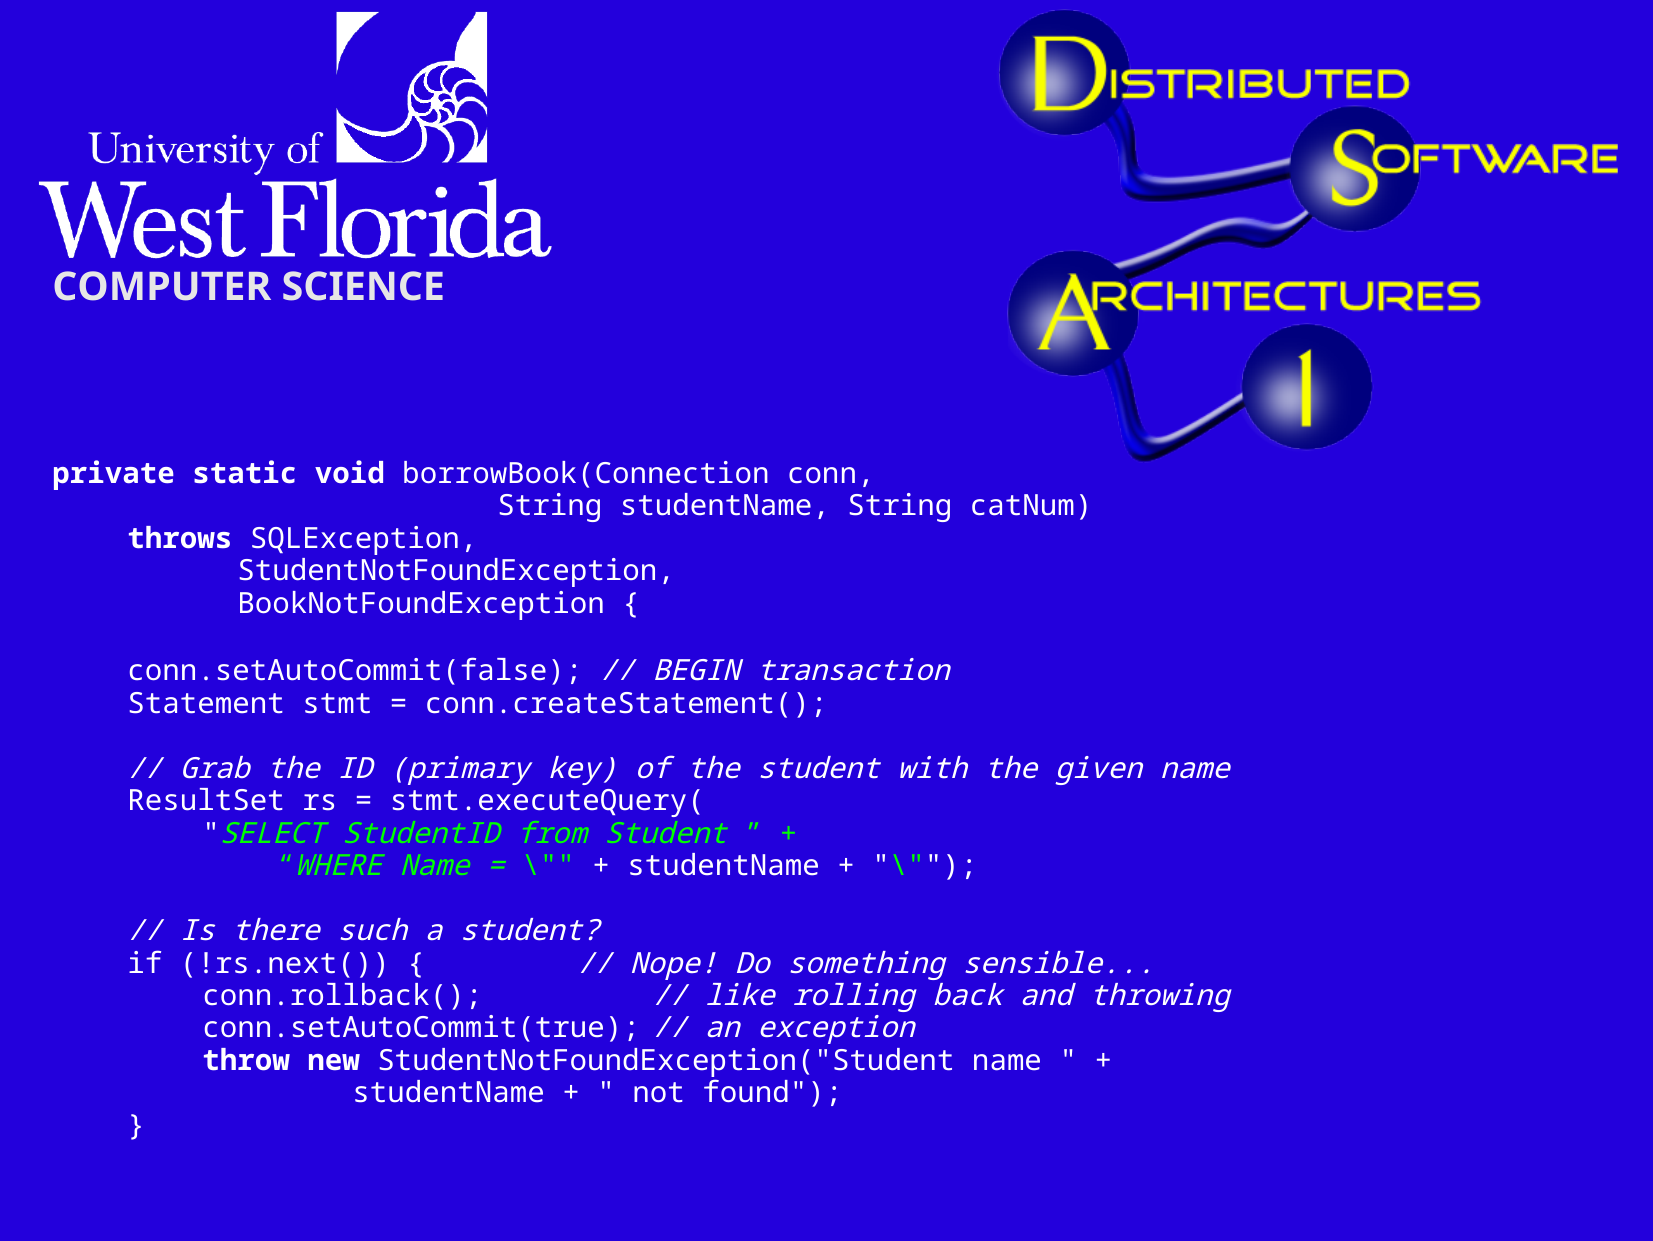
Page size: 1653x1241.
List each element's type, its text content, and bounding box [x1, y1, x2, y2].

text_box private static void borrowBook(Connection conn, String studentName, String catNum) throws SQLException, StudentNotFoundException, BookNotFoundException { conn.setAutoCommit(false); // BEGIN transaction Statement stmt = conn.createStatement(); // Grab the ID (primary key) of the student with the given name ResultSet rs = stmt.executeQuery( "SELECT StudentID from Student ” + “WHERE Name = \"" + studentName + "\""); // Is there such a student? if (!rs.next()) { // Nope! Do something sensible... conn.rollback(); // like rolling back and throwing conn.setAutoCommit(true); // an exception throw new StudentNotFoundException("Student name " + studentName + " not found"); } [37, 450, 1388, 801]
picture [37, 0, 559, 262]
text_box COMPUTER SCIENCE [37, 262, 563, 316]
picture [910, 0, 1653, 506]
